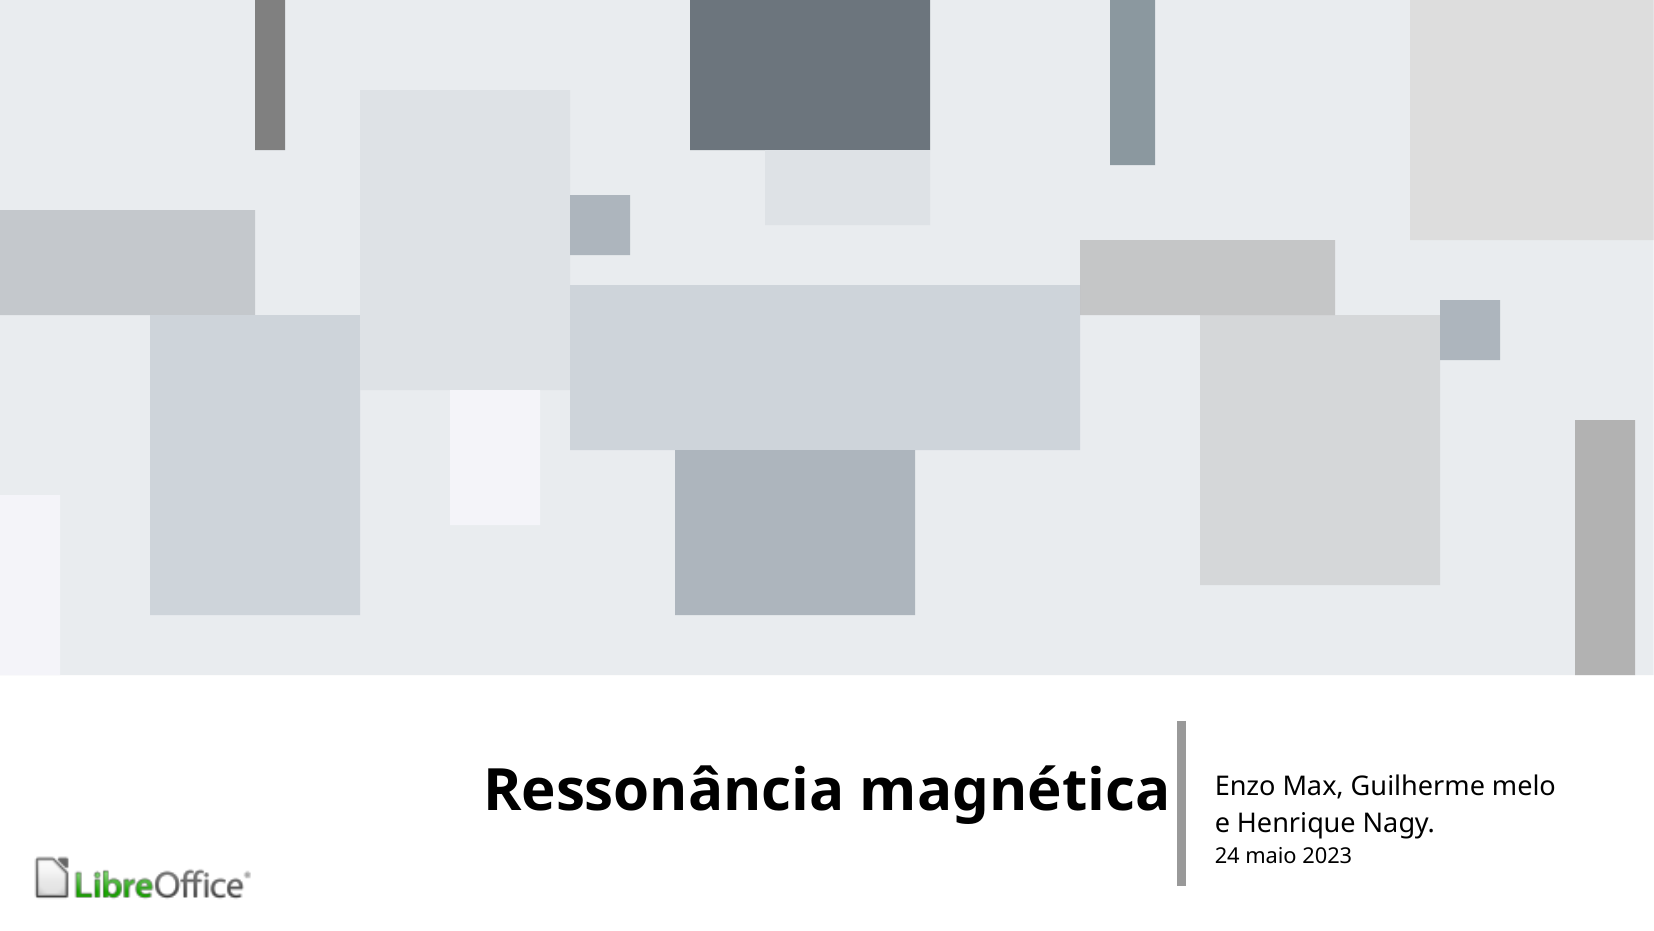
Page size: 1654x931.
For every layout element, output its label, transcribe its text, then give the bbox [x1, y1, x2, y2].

text_box Ressonância magnética [0, 740, 1654, 914]
picture [30, 852, 256, 903]
text_box Enzo Max, Guilherme melo e Henrique Nagy. 24 maio 2023 [1200, 759, 1591, 878]
